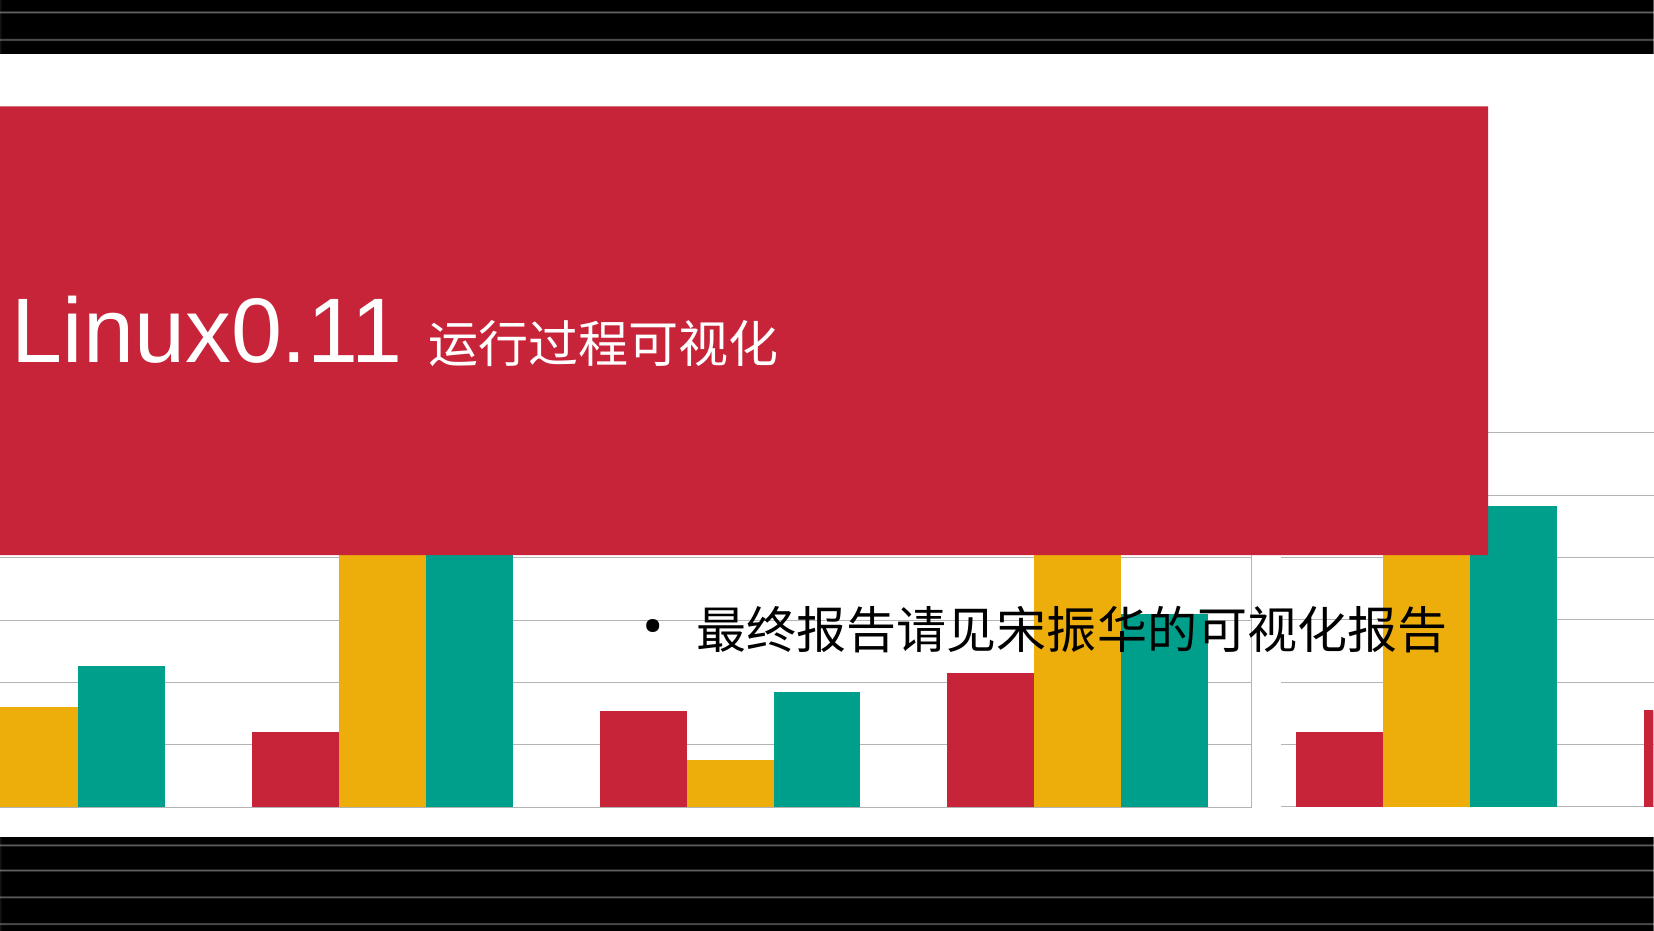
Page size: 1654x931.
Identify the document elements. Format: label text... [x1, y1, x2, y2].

list 最终报告请见宋振华的可视化报告 [625, 590, 1489, 804]
picture [0, 837, 1654, 931]
chart [0, 412, 1654, 828]
picture [0, 0, 1654, 54]
title Linux0.11 运行过程可视化 [0, 106, 1489, 556]
